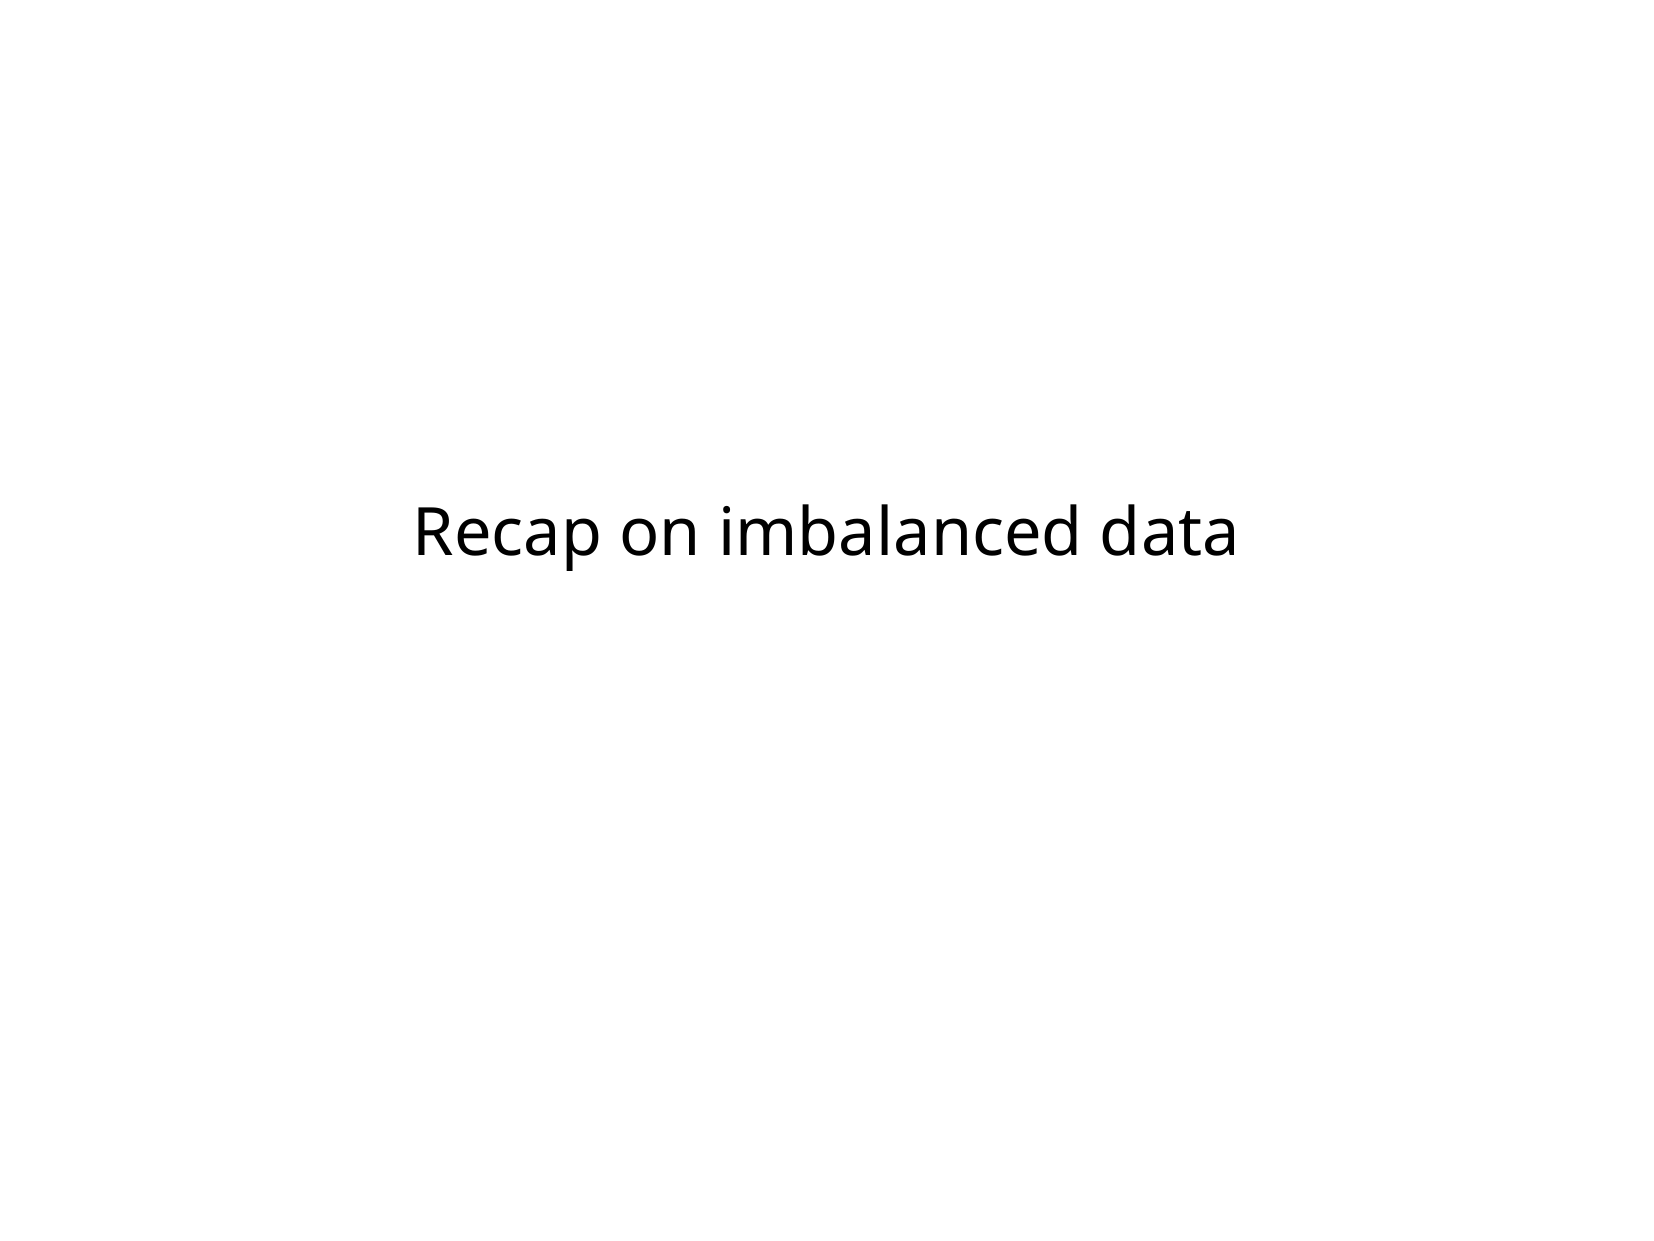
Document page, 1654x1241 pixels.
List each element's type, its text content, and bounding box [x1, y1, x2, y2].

subtitle Recap on imbalanced data [82, 49, 1571, 1010]
